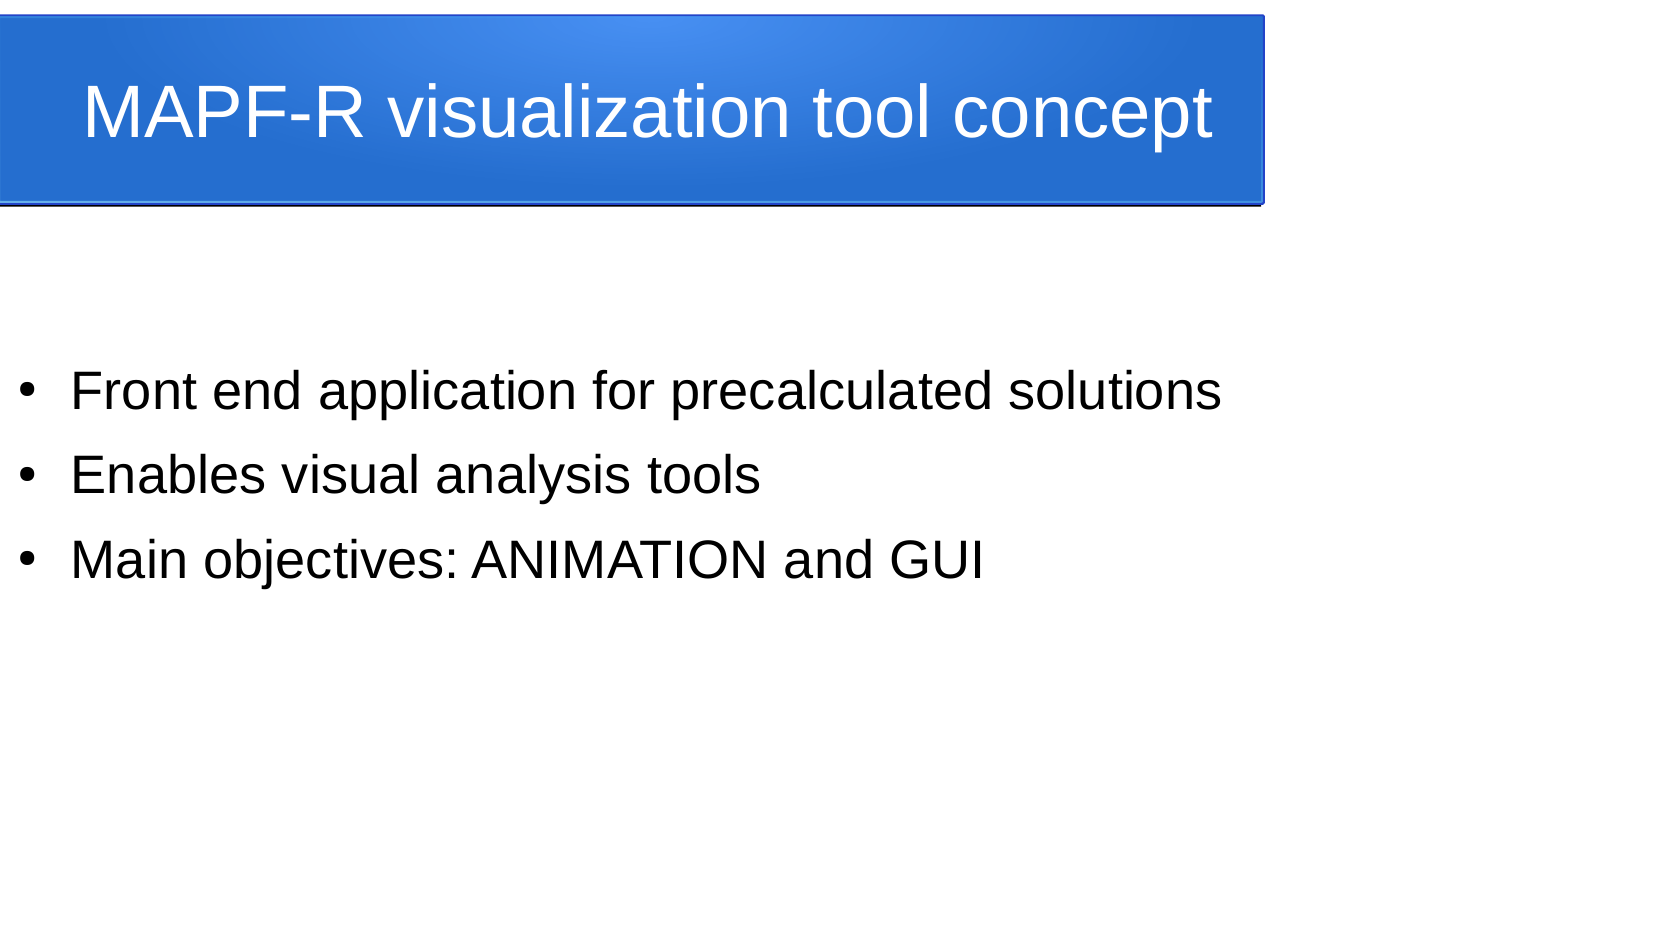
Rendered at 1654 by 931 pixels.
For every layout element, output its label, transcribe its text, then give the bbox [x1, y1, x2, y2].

list Front end application for precalculated solutions Enables visual analysis tools Main objectives: ANIMATION and GUI [0, 360, 1489, 901]
title MAPF-R visualization tool concept [82, 35, 1235, 189]
